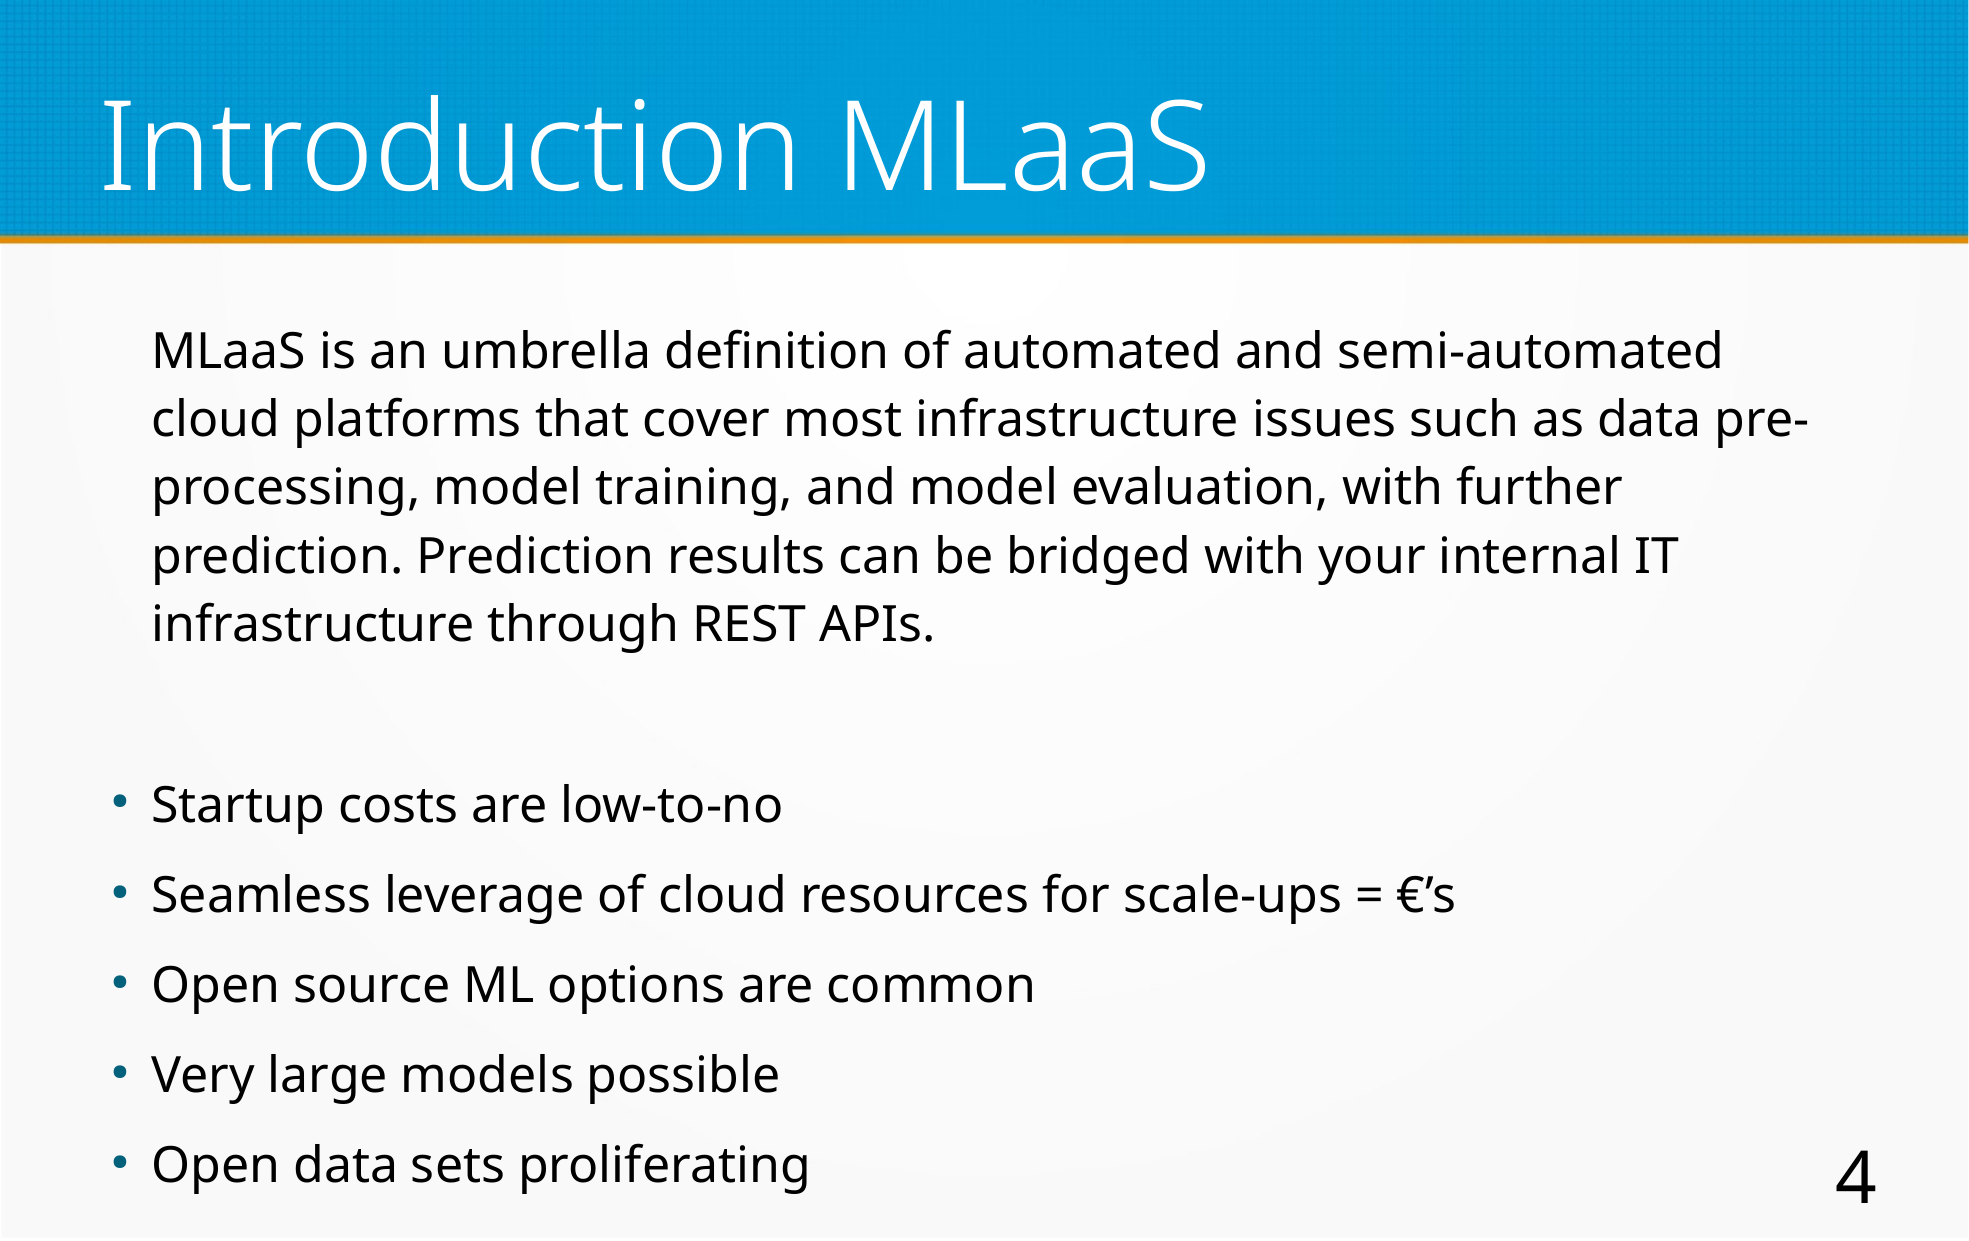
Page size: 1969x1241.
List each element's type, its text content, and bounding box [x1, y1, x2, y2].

list MLaaS is an umbrella definition of automated and semi-automated cloud platforms that cover most infrastructure issues such as data pre-processing, model training, and model evaluation, with further prediction. Prediction results can be bridged with your internal IT infrastructure through REST APIs. Startup costs are low-to-no Seamless leverage of cloud resources for scale-ups = €’s Open source ML options are common Very large models possible Open data sets proliferating [98, 315, 1861, 1201]
text_box 4 [1830, 1127, 1966, 1224]
picture [0, 233, 1969, 1241]
title Introduction MLaaS [98, 19, 1870, 227]
